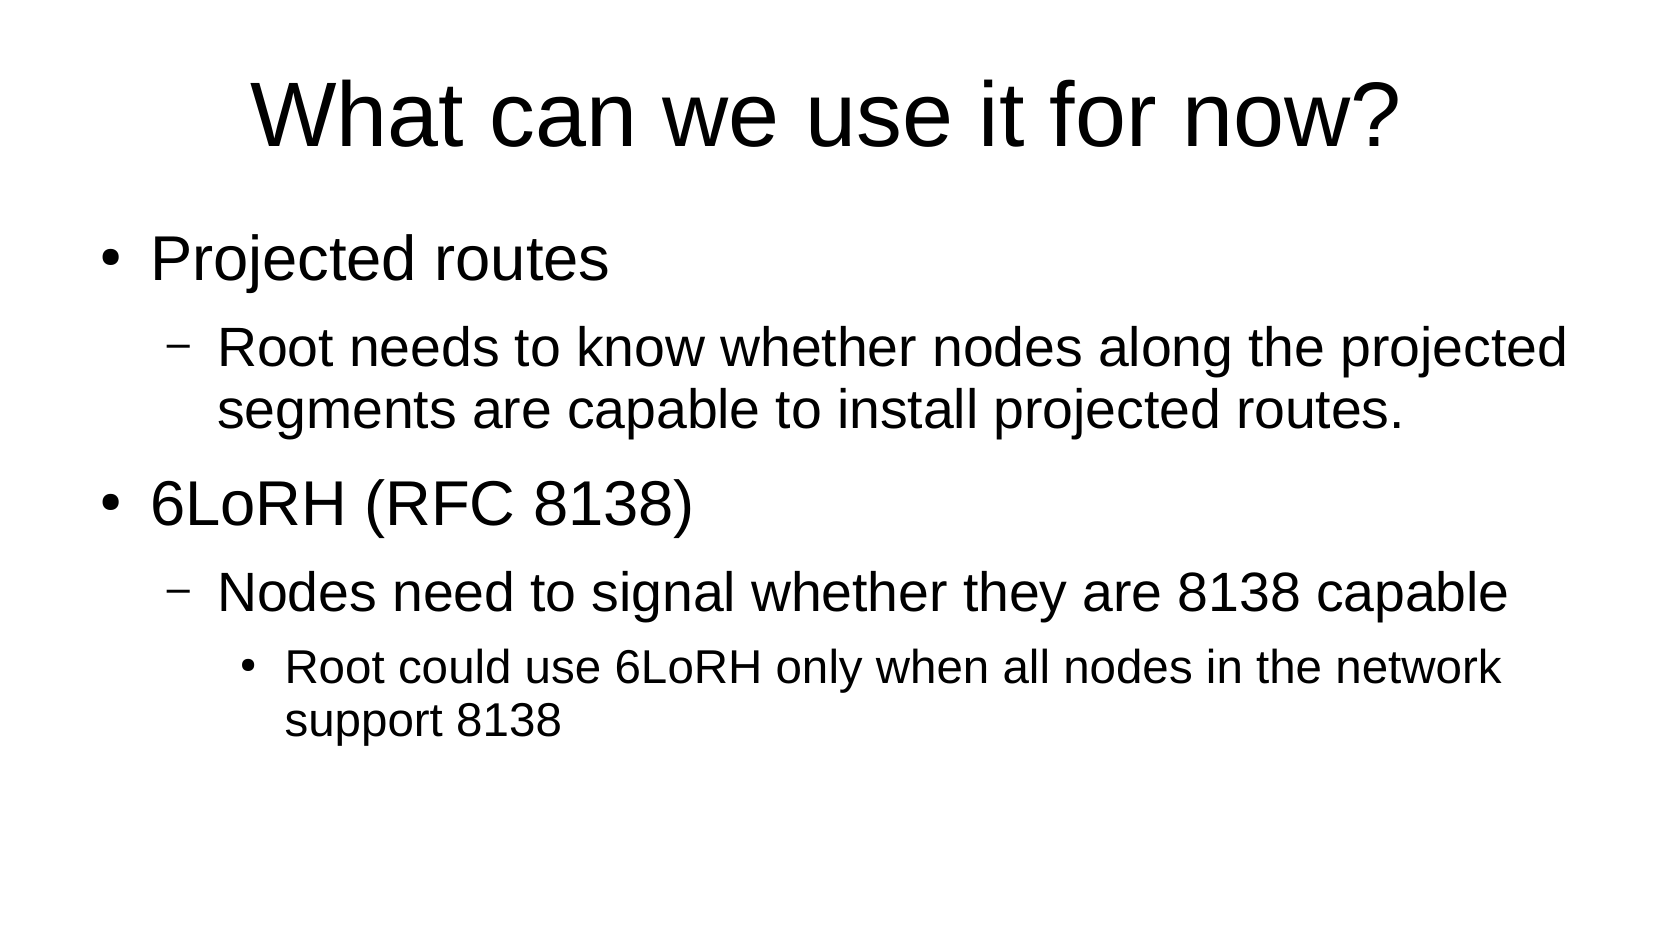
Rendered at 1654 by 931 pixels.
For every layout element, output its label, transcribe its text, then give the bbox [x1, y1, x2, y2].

title What can we use it for now? [82, 37, 1571, 193]
list Projected routes Root needs to know whether nodes along the projected segments are capable to install projected routes. 6LoRH (RFC 8138) Nodes need to signal whether they are 8138 capable Root could use 6LoRH only when all nodes in the network support 8138 [82, 223, 1571, 763]
